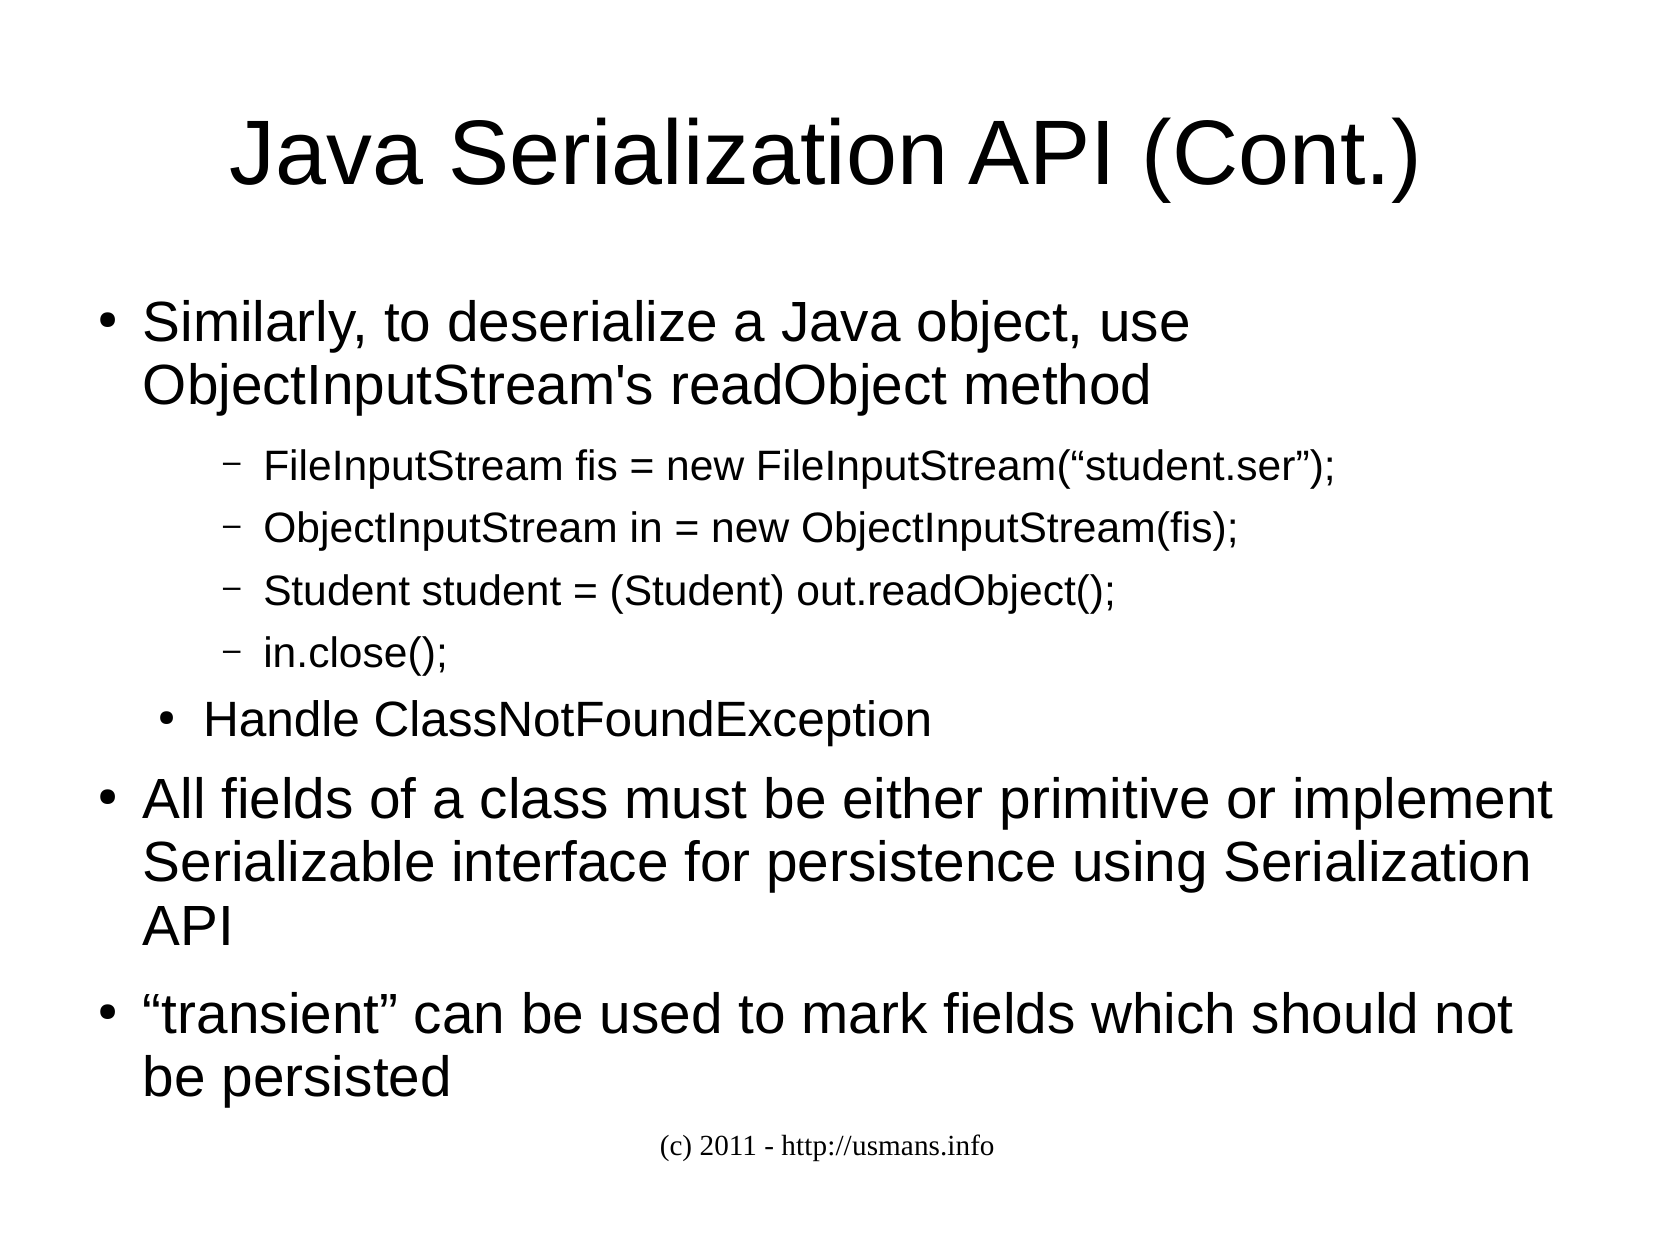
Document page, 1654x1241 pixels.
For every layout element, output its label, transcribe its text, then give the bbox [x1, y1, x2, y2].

title Java Serialization API (Cont.) [82, 49, 1571, 257]
list Similarly, to deserialize a Java object, use ObjectInputStream's readObject method FileInputStream fis = new FileInputStream(“student.ser”); ObjectInputStream in = new ObjectInputStream(fis); Student student = (Student) out.readObject(); in.close(); Handle ClassNotFoundException All fields of a class must be either primitive or implement Serializable interface for persistence using Serialization API “transient” can be used to mark fields which should not be persisted [82, 290, 1571, 1109]
